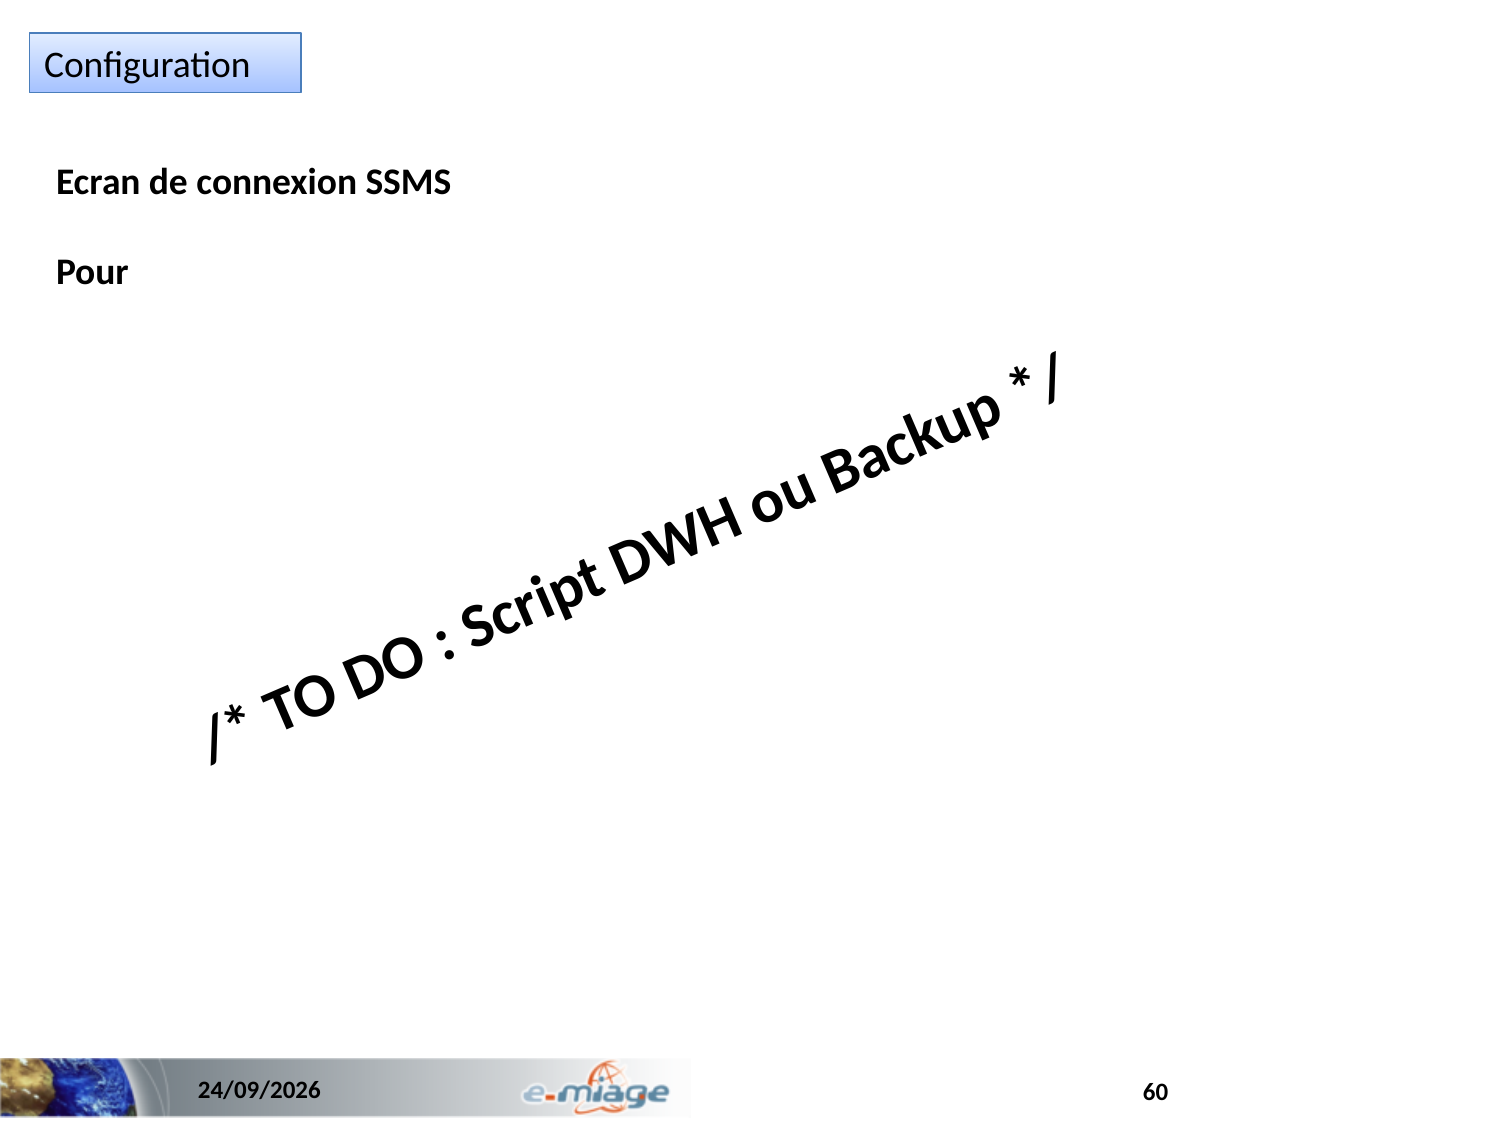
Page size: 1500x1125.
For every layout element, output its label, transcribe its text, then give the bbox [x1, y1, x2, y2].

picture [0, 1058, 691, 1118]
text_box Configuration [29, 32, 302, 93]
text_box /* TO DO : Script DWH ou Backup */ [169, 321, 1095, 788]
text_box Ecran de connexion SSMS Pour [41, 149, 798, 300]
